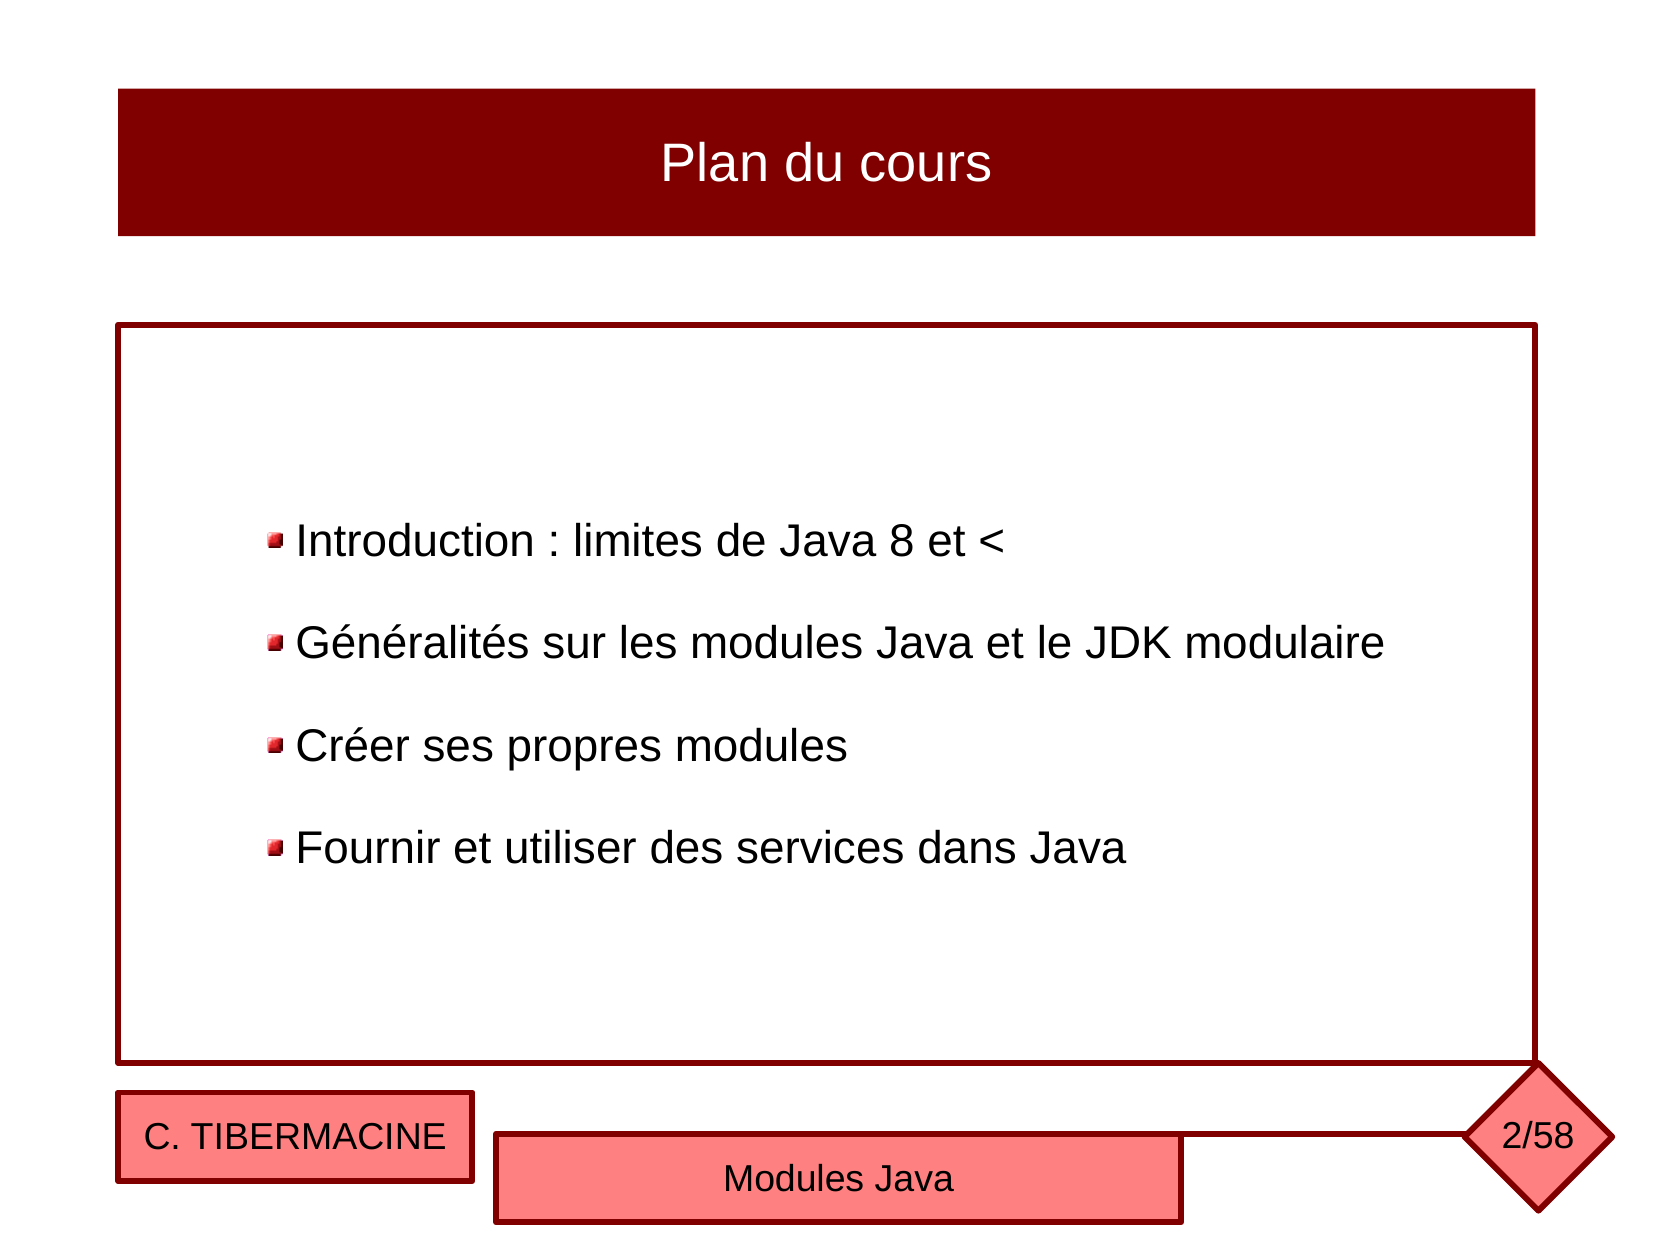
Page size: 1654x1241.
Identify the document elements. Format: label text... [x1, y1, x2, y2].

text_box [1491, 1164, 1586, 1211]
picture [267, 532, 283, 548]
text_box C. TIBERMACINE [118, 1092, 473, 1182]
picture [267, 839, 283, 856]
text_box Plan du cours [118, 88, 1536, 237]
text_box <numéro>/58 [1486, 1107, 1654, 1164]
text_box Modules Java [496, 1133, 1182, 1223]
text_box [1464, 1115, 1486, 1159]
picture [267, 634, 283, 651]
text_box Introduction : limites de Java 8 et < Généralités sur les modules Java et le JDK modulaire Créer ses propres modules Fournir et utiliser des services dans Java [118, 324, 1536, 1063]
text_box [1494, 1062, 1583, 1107]
picture [267, 737, 283, 753]
